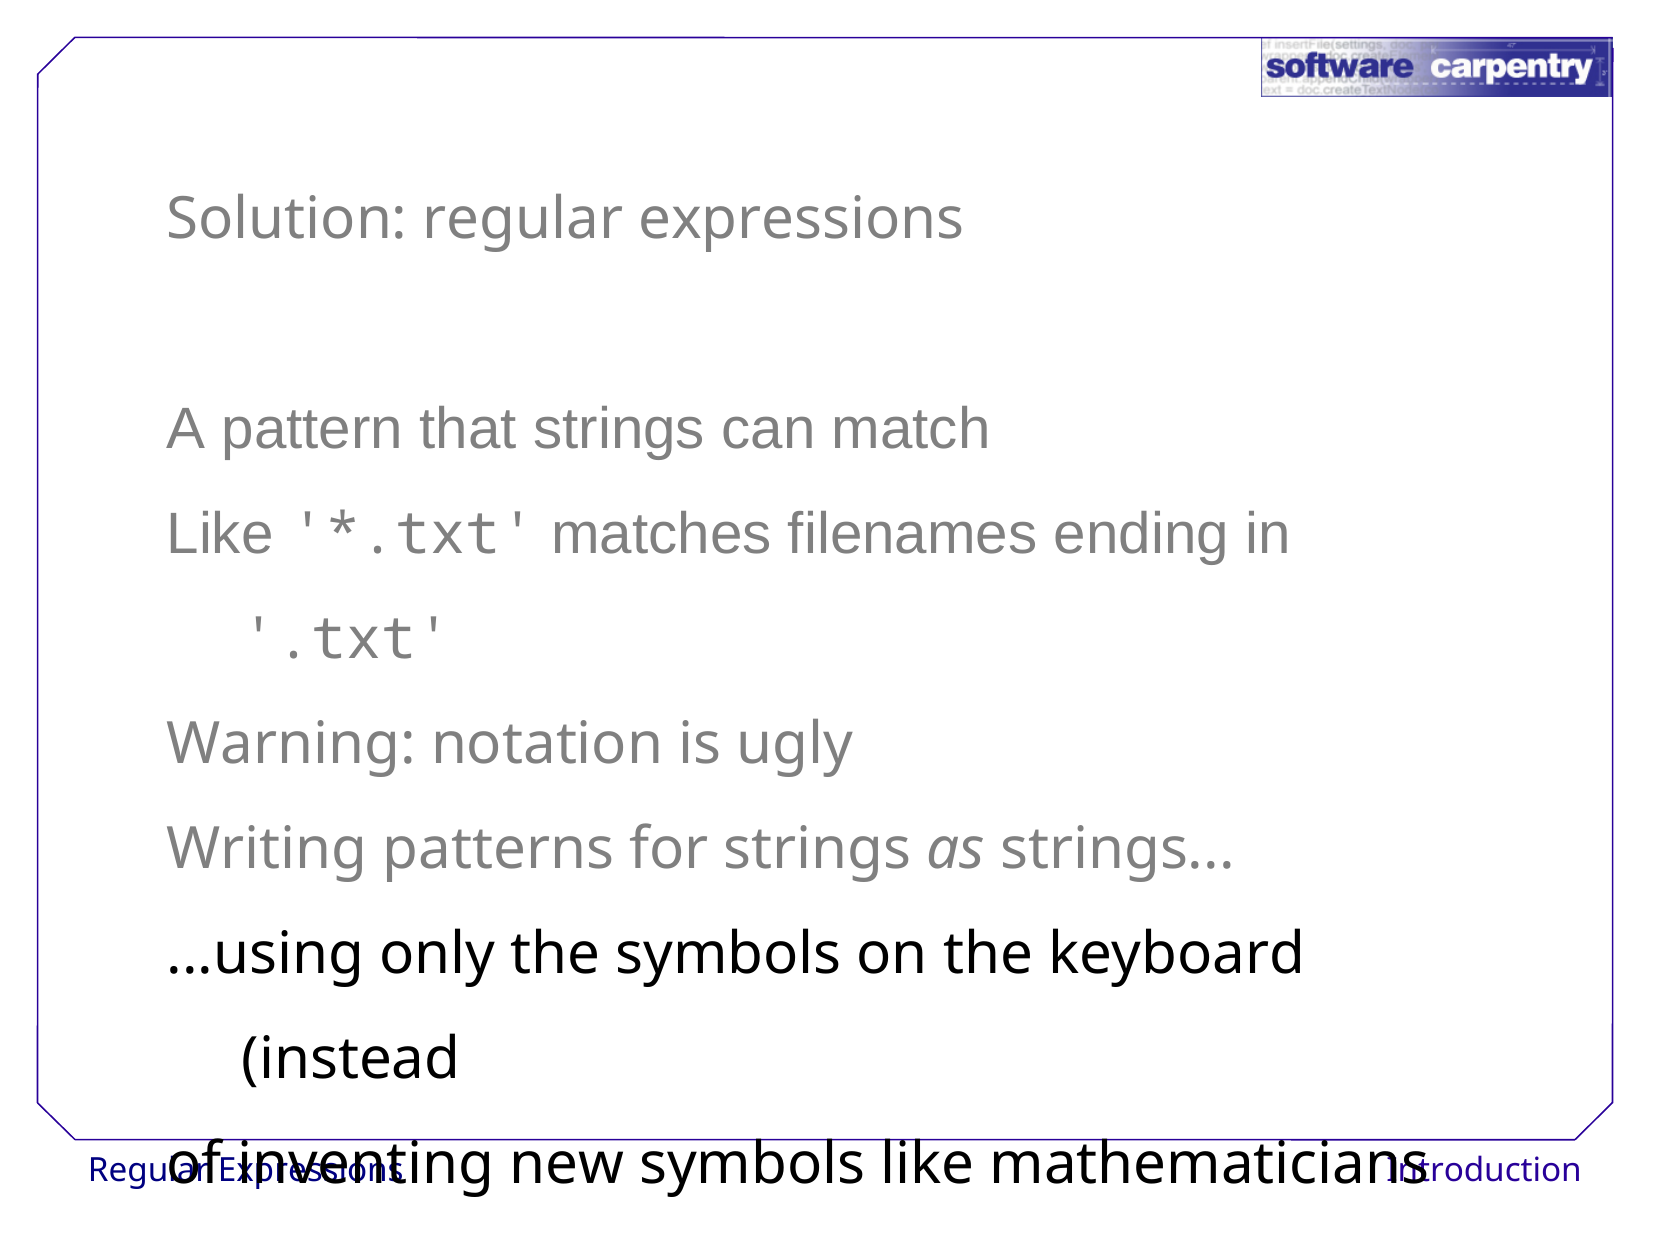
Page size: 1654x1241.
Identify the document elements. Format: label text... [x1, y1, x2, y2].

picture [1261, 39, 1613, 97]
text_box Solution: regular expressions A pattern that strings can match Like '*.txt' matches filenames ending in '.txt' Warning: notation is ugly Writing patterns for strings as strings... ...using only the symbols on the keyboard (instead of inventing new symbols like mathematicians do) [151, 138, 1530, 1241]
